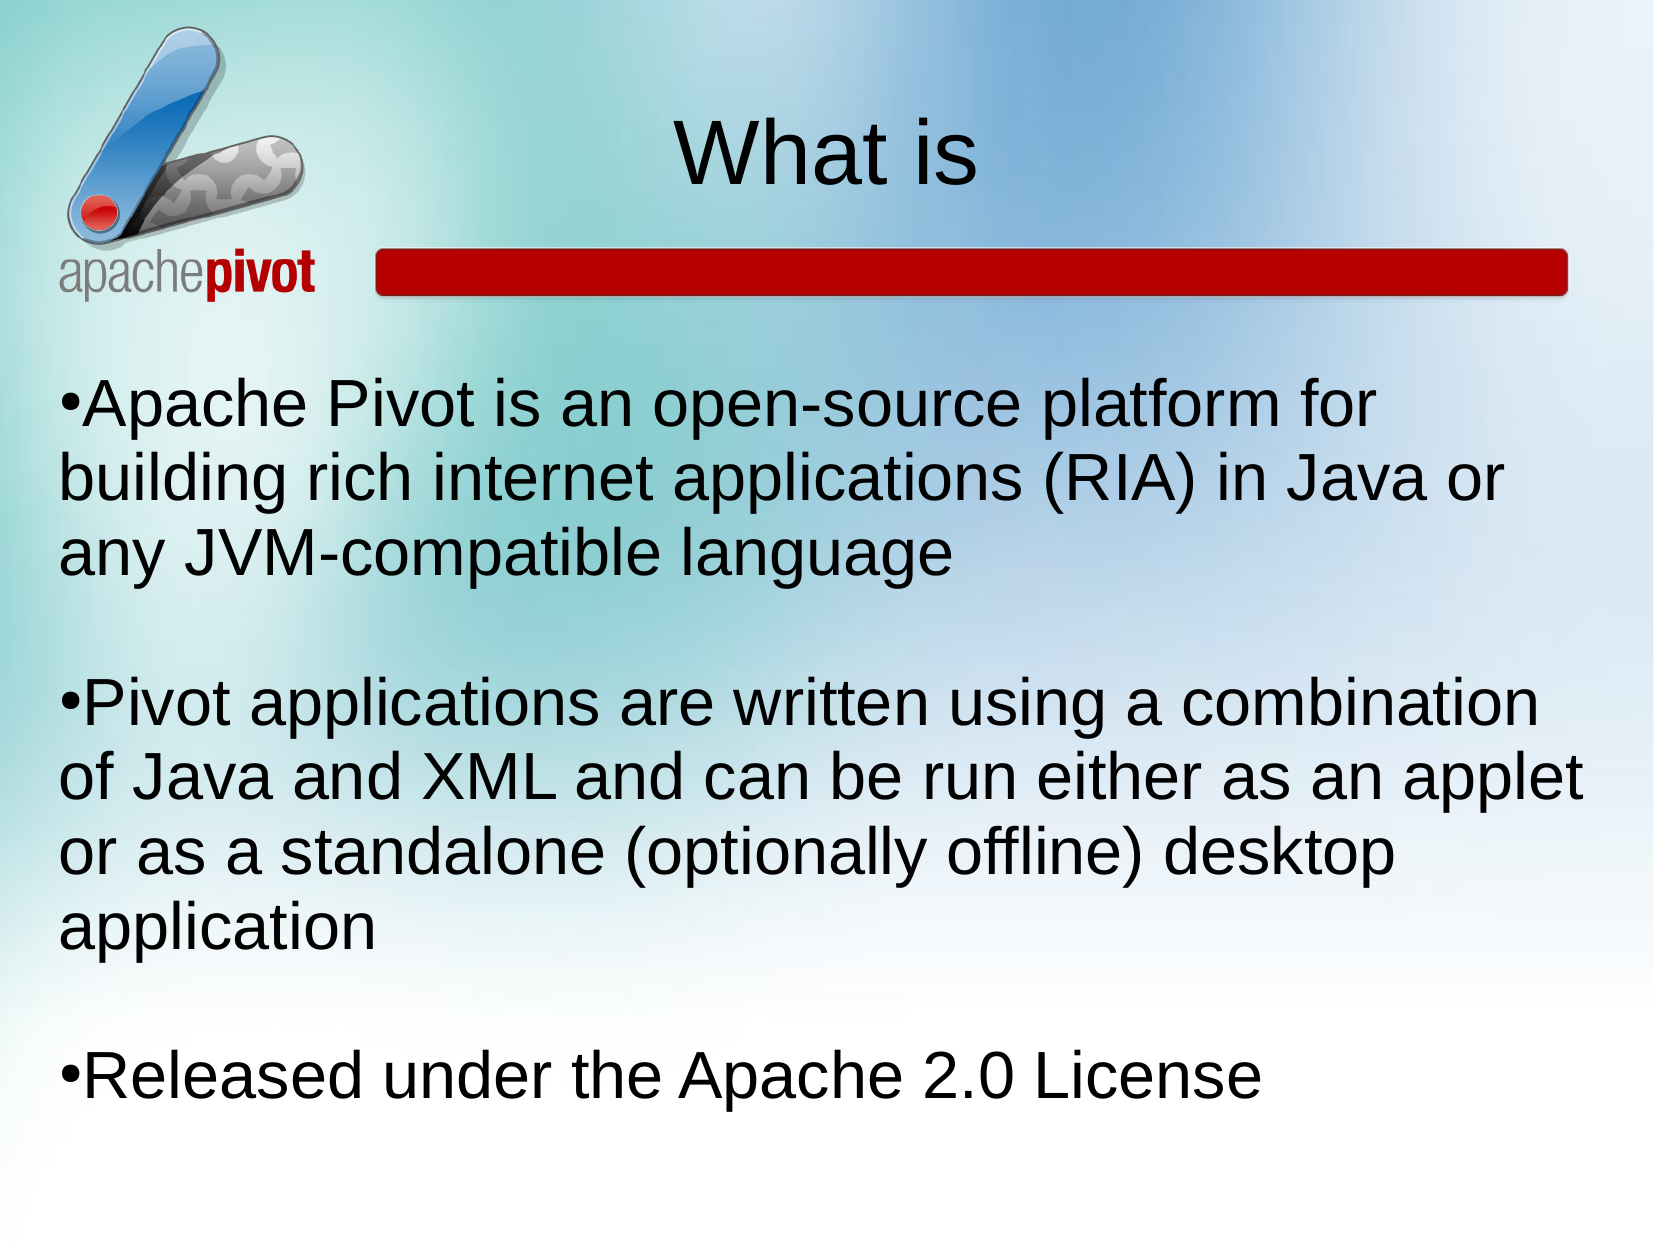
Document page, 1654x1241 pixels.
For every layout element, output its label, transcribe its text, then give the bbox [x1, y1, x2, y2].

title What is [315, 49, 1571, 257]
subtitle Apache Pivot is an open-source platform for building rich internet applications (RIA) in Java or any JVM-compatible language Pivot applications are written using a combination of Java and XML and can be run either as an applet or as a standalone (optionally offline) desktop application Released under the Apache 2.0 License [59, 297, 1595, 1182]
picture [0, 0, 1654, 1241]
